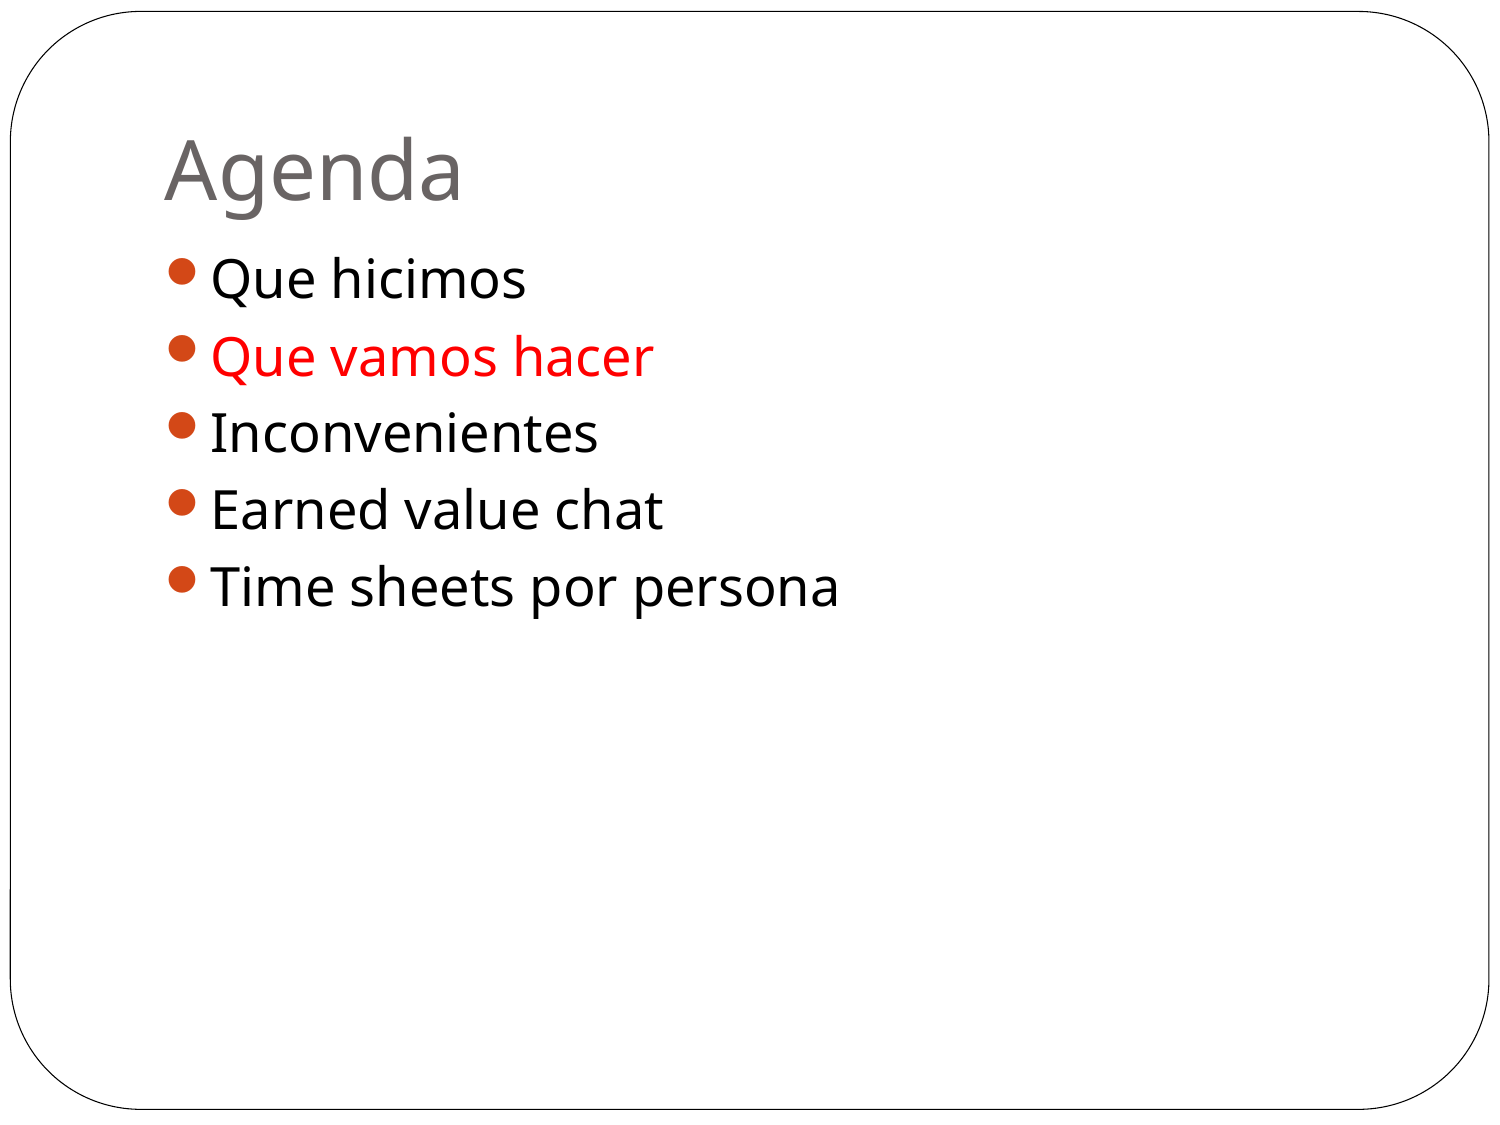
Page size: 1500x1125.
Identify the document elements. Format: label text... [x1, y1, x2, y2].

text_box Que hicimos Que vamos hacer Inconvenientes Earned value chat Time sheets por persona [149, 237, 1425, 988]
text_box Agenda [149, 45, 1425, 233]
